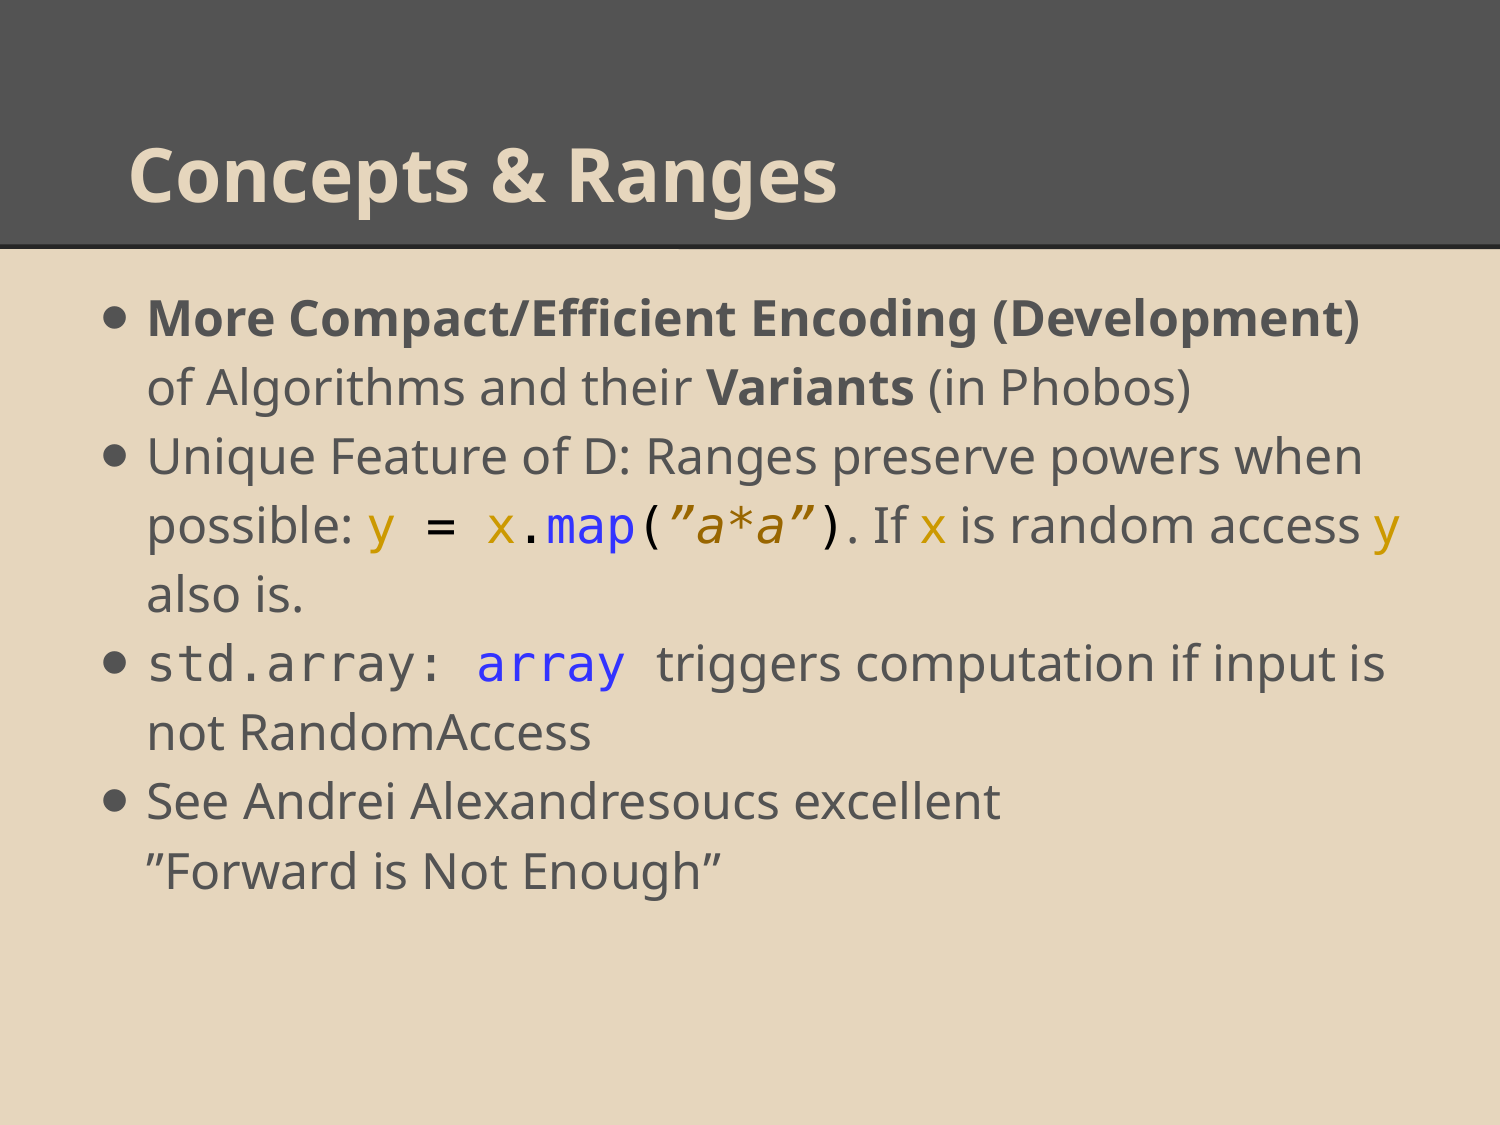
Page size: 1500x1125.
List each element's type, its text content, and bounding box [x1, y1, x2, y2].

list More Compact/Efficient Encoding (Development) of Algorithms and their Variants (in Phobos) Unique Feature of D: Ranges preserve powers when possible: y = x.map(”a*a”). If x is random access y also is. std.array: array triggers computation if input is not RandomAccess See Andrei Alexandresoucs excellent ”Forward is Not Enough” [75, 262, 1425, 1078]
title Concepts & Ranges [75, 45, 1425, 233]
